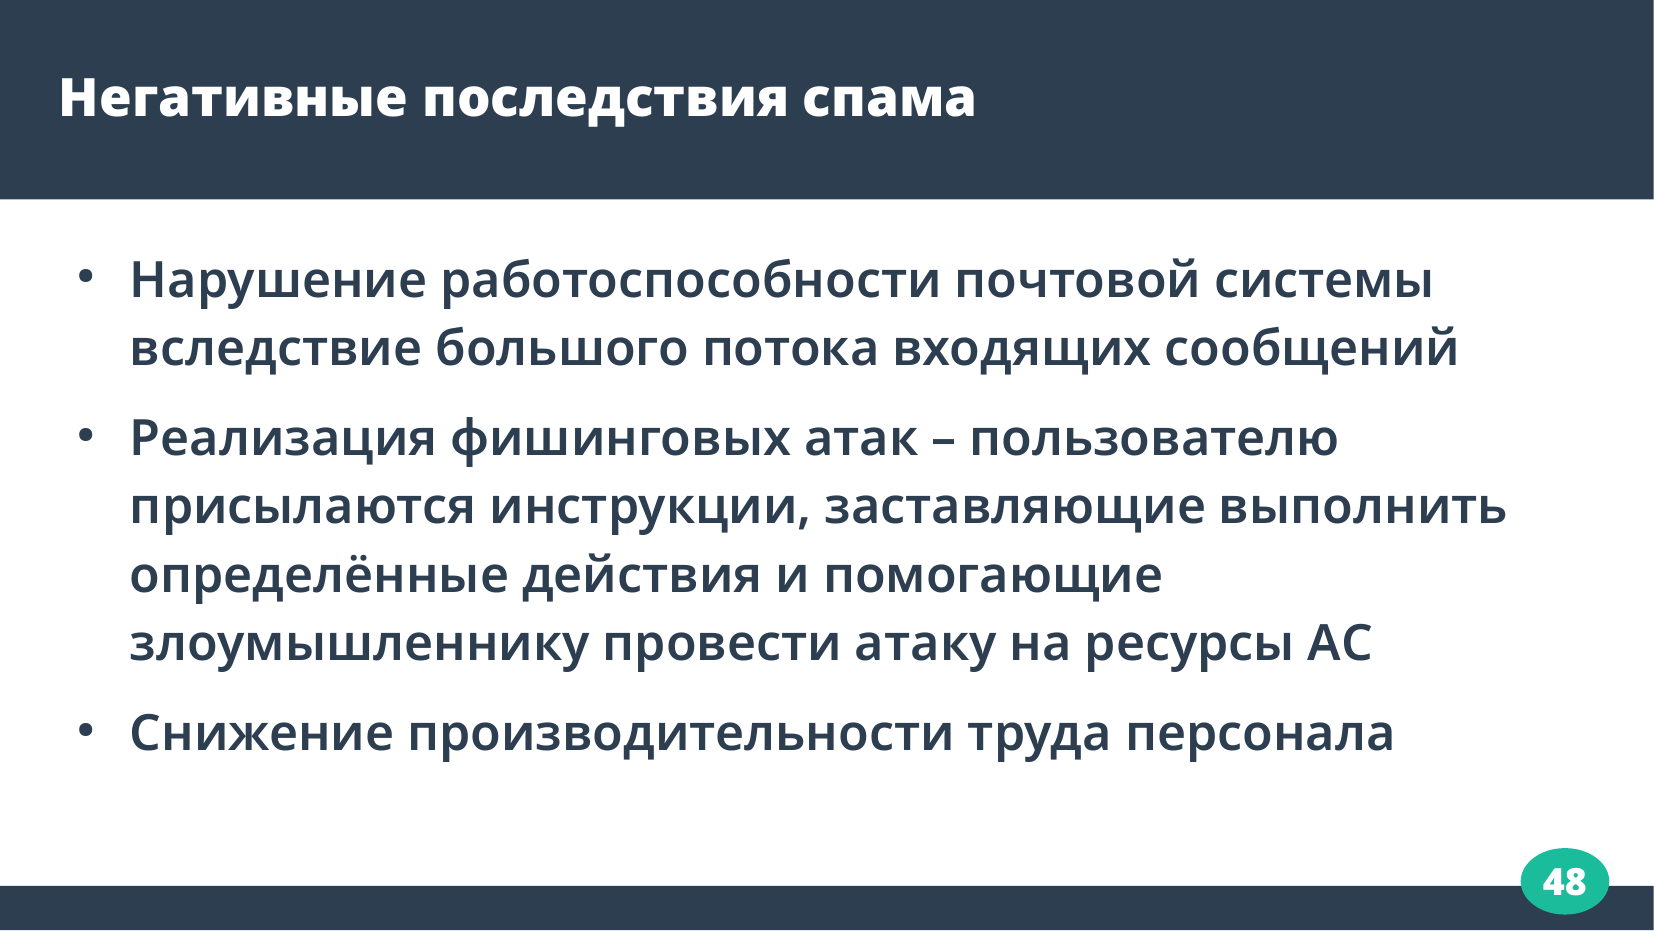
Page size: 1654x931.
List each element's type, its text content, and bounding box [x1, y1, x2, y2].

list Нарушение работоспособности почтовой системы вследствие большого потока входящих сообщений Реализация фишинговых атак – пользователю присылаются инструкции, заставляющие выполнить определённые действия и помогающие злоумышленнику провести атаку на ресурсы АС Снижение производительности труда персонала [59, 243, 1595, 864]
title Негативные последствия спама [59, 37, 1595, 155]
